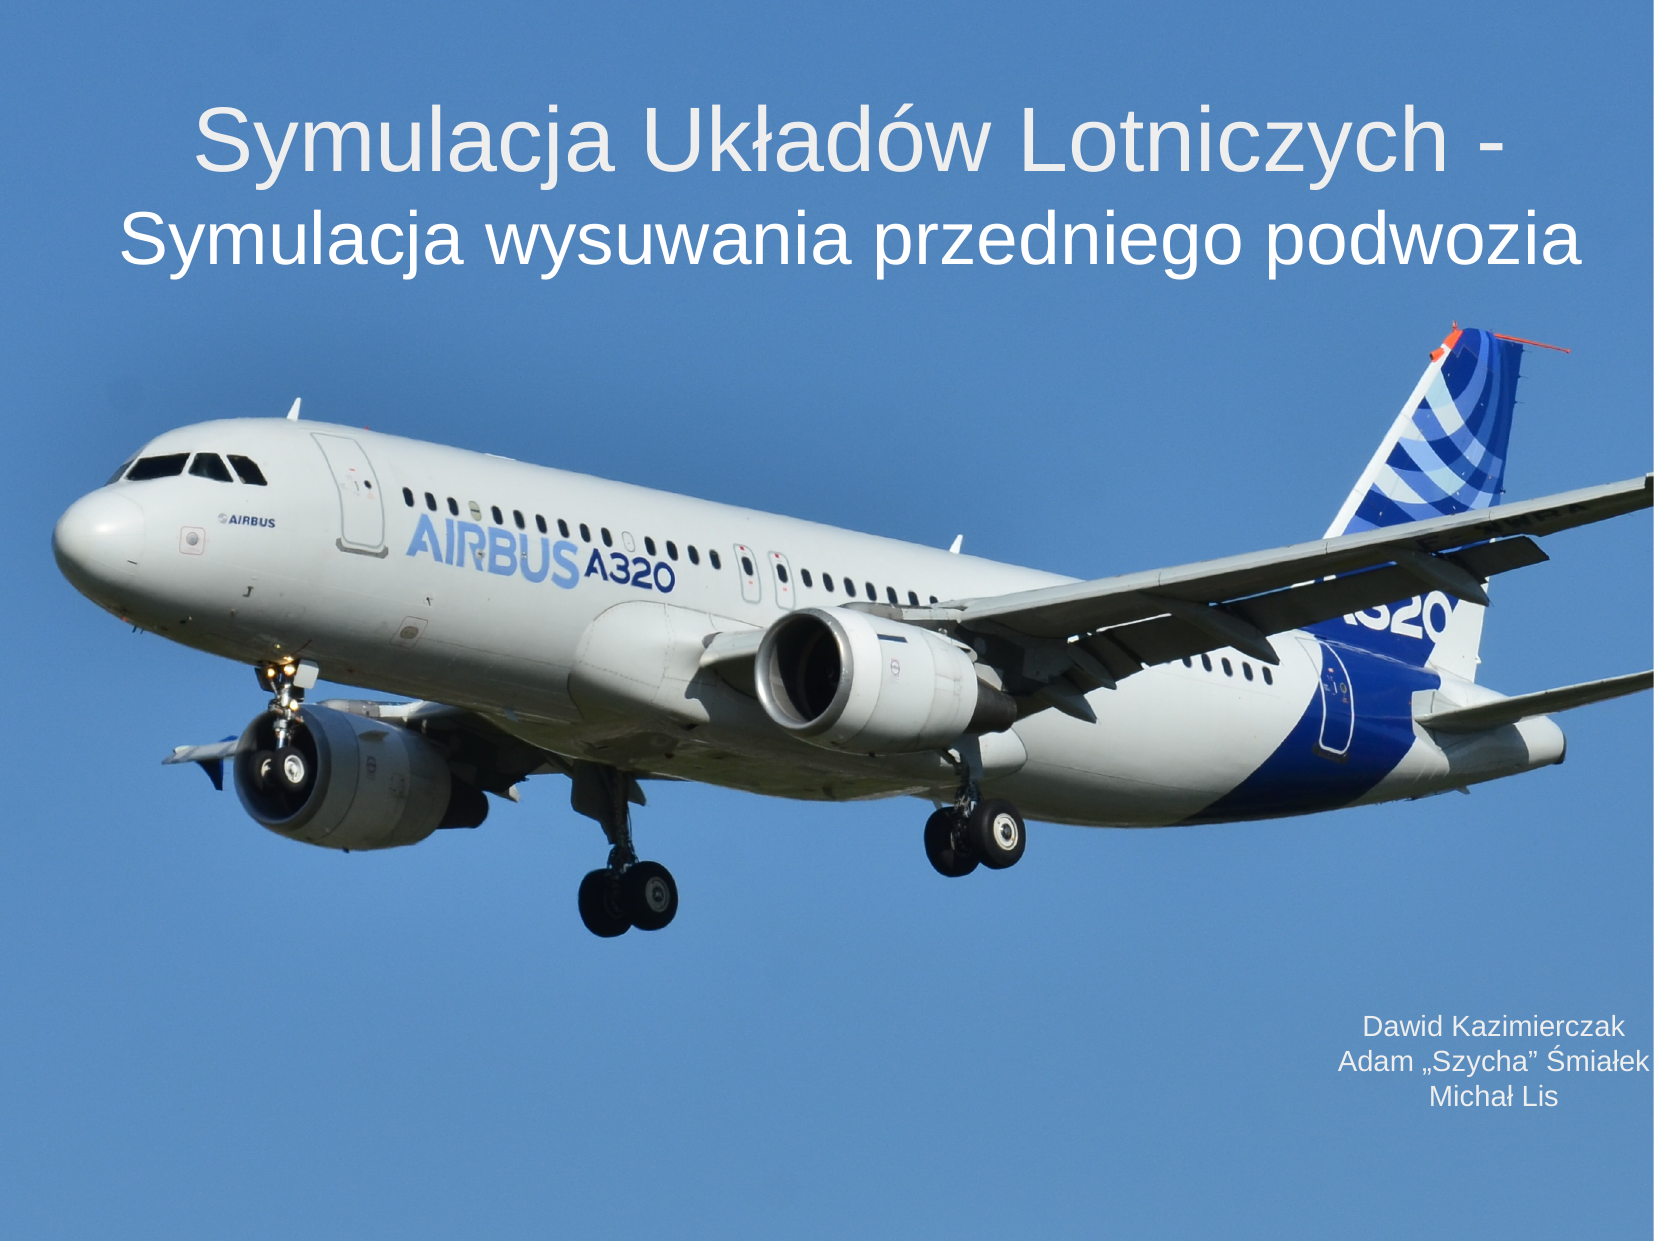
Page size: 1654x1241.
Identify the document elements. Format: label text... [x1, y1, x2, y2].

title Dawid Kazimierczak Adam „Szycha” Śmiałek Michał Lis [1322, 992, 1654, 1129]
picture [0, 0, 1654, 1241]
title Symulacja Układów Lotniczych - Symulacja wysuwania przedniego podwozia [106, 76, 1595, 284]
